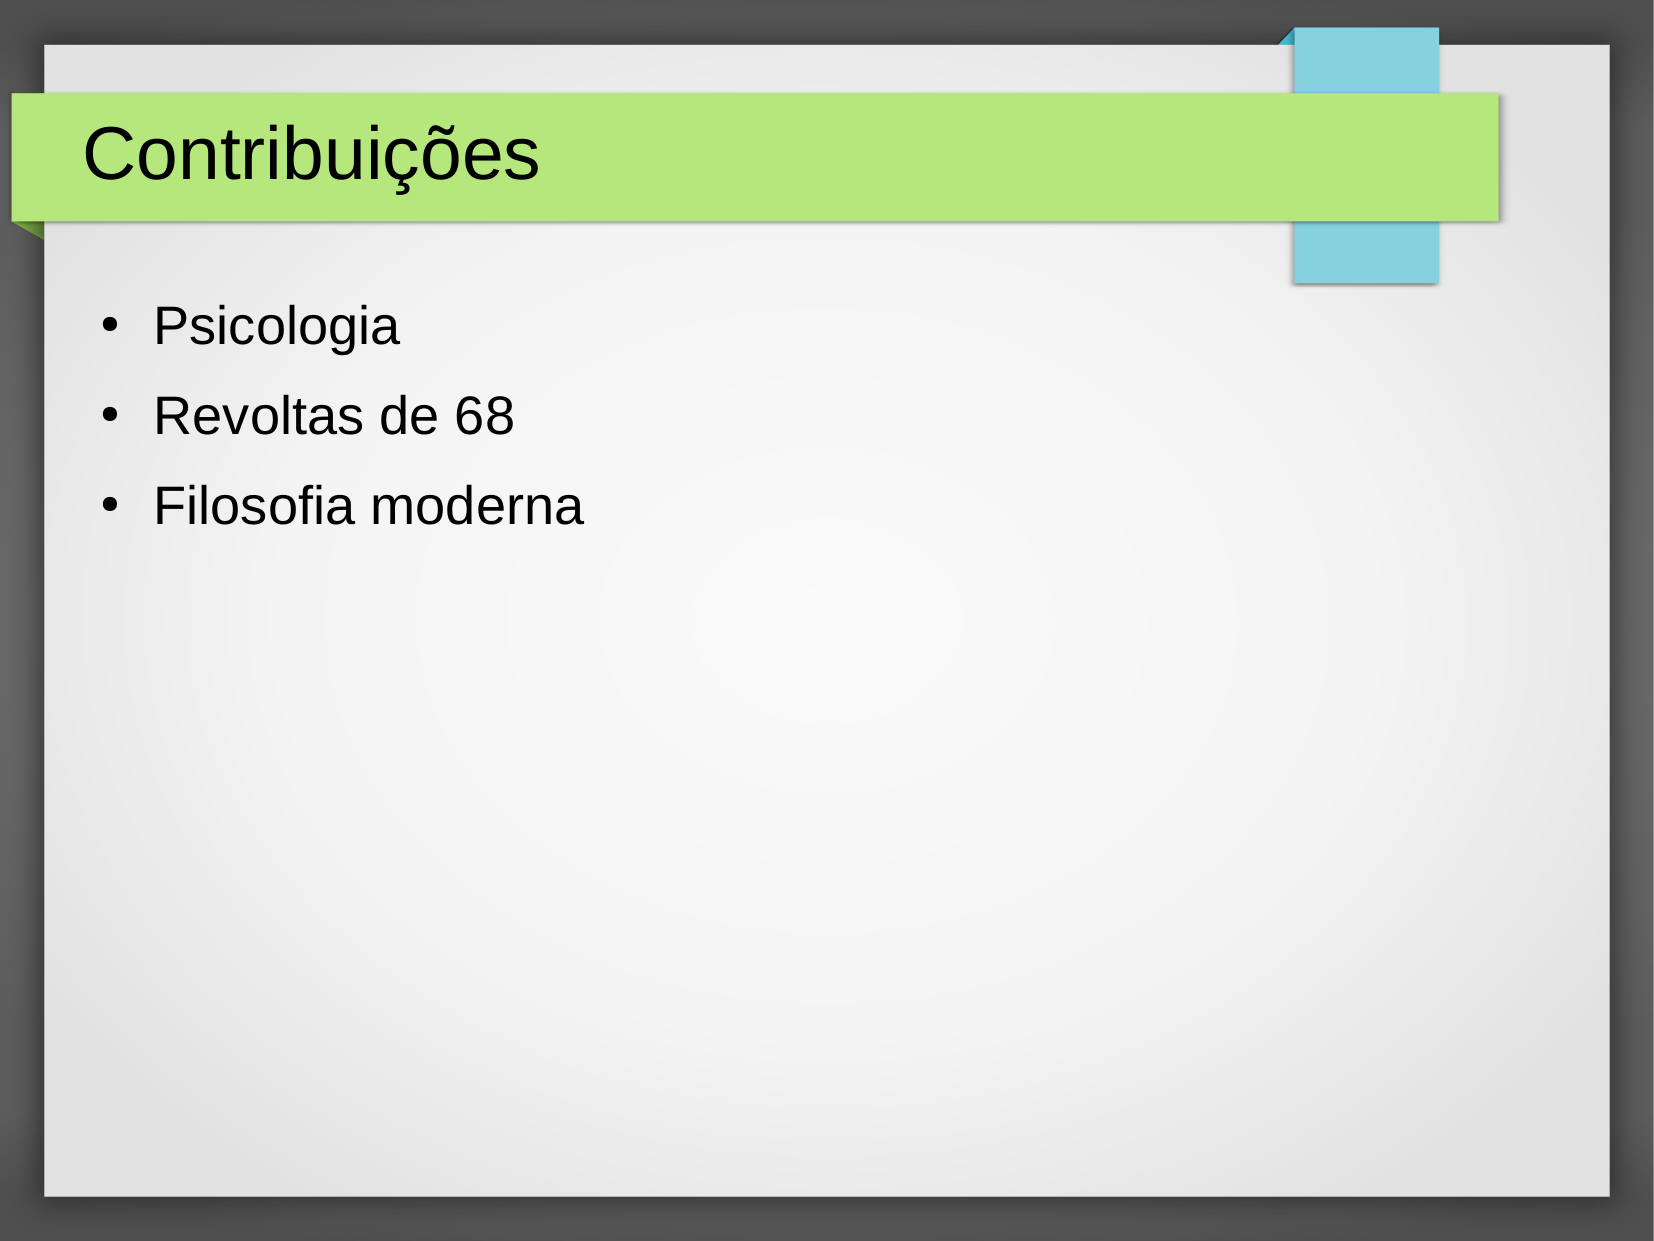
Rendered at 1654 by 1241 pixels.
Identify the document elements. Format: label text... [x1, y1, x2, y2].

title Contribuições [82, 94, 1264, 213]
list Psicologia Revoltas de 68 Filosofia moderna [82, 295, 1571, 1015]
picture [0, 0, 1654, 1241]
